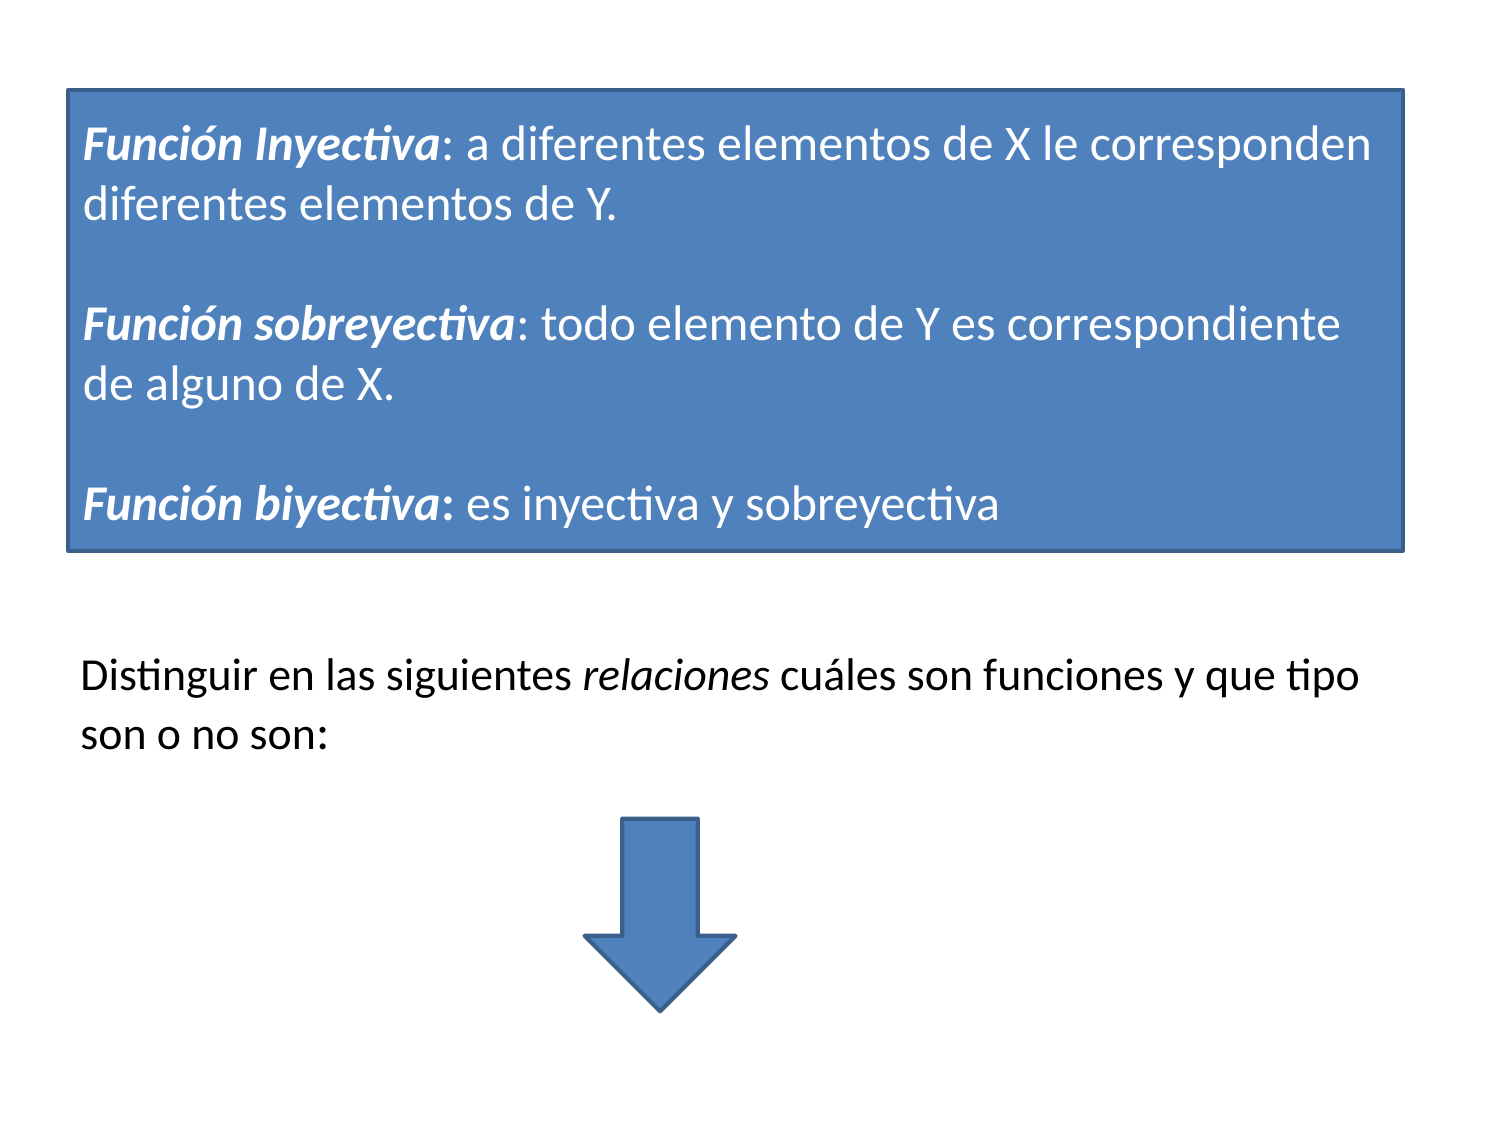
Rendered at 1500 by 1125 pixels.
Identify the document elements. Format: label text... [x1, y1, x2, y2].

text_box Función Inyectiva: a diferentes elementos de X le corresponden diferentes elementos de Y. Función sobreyectiva: todo elemento de Y es correspondiente de alguno de X. Función biyectiva: es inyectiva y sobreyectiva [68, 90, 1403, 551]
text_box Distinguir en las siguientes relaciones cuáles son funciones y que tipo son o no son: [65, 636, 1403, 812]
text_box [584, 818, 736, 1012]
